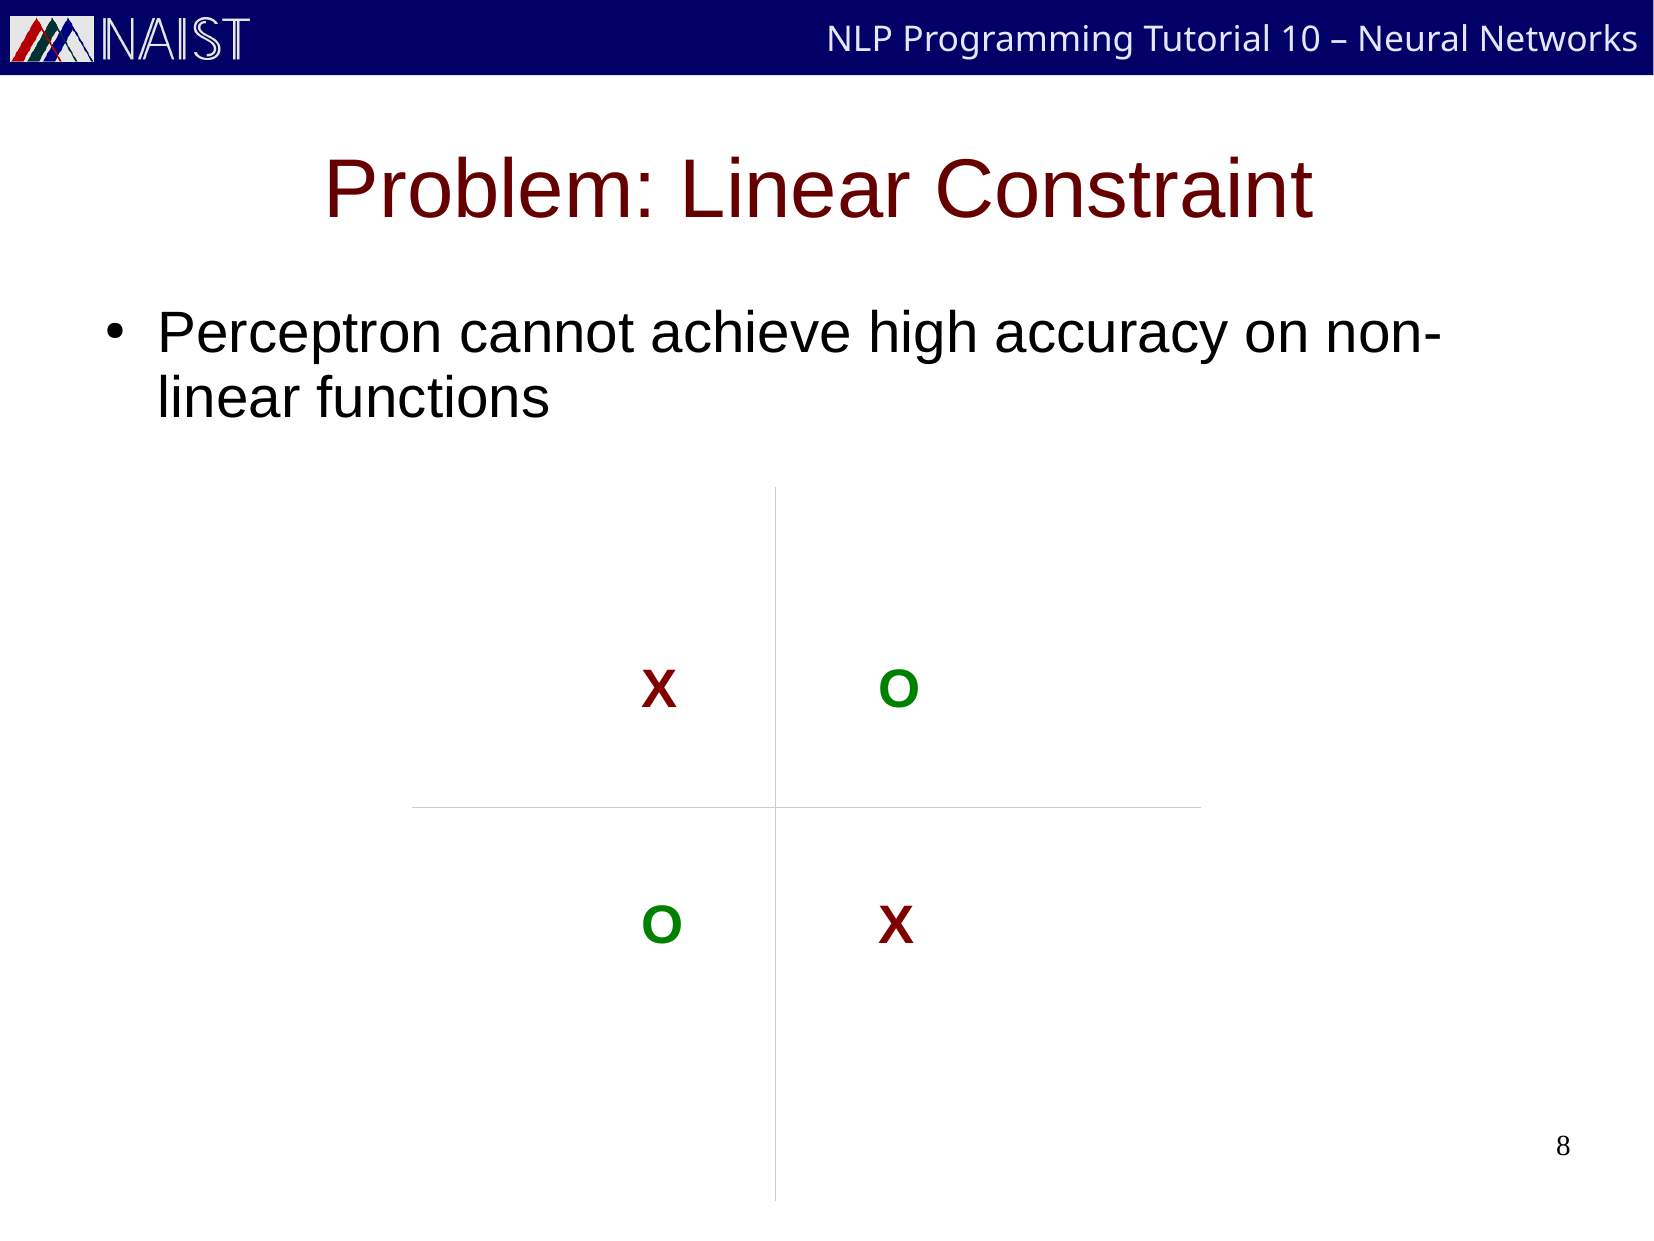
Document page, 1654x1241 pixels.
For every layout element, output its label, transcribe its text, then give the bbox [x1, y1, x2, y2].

list Perceptron cannot achieve high accuracy on non-linear functions [86, 300, 1576, 1119]
picture [10, 16, 94, 62]
text_box O [627, 887, 699, 963]
text_box X [626, 651, 693, 727]
picture [102, 17, 251, 60]
text_box O [863, 651, 936, 727]
title Problem: Linear Constraint [75, 92, 1564, 285]
text_box X [863, 887, 930, 972]
